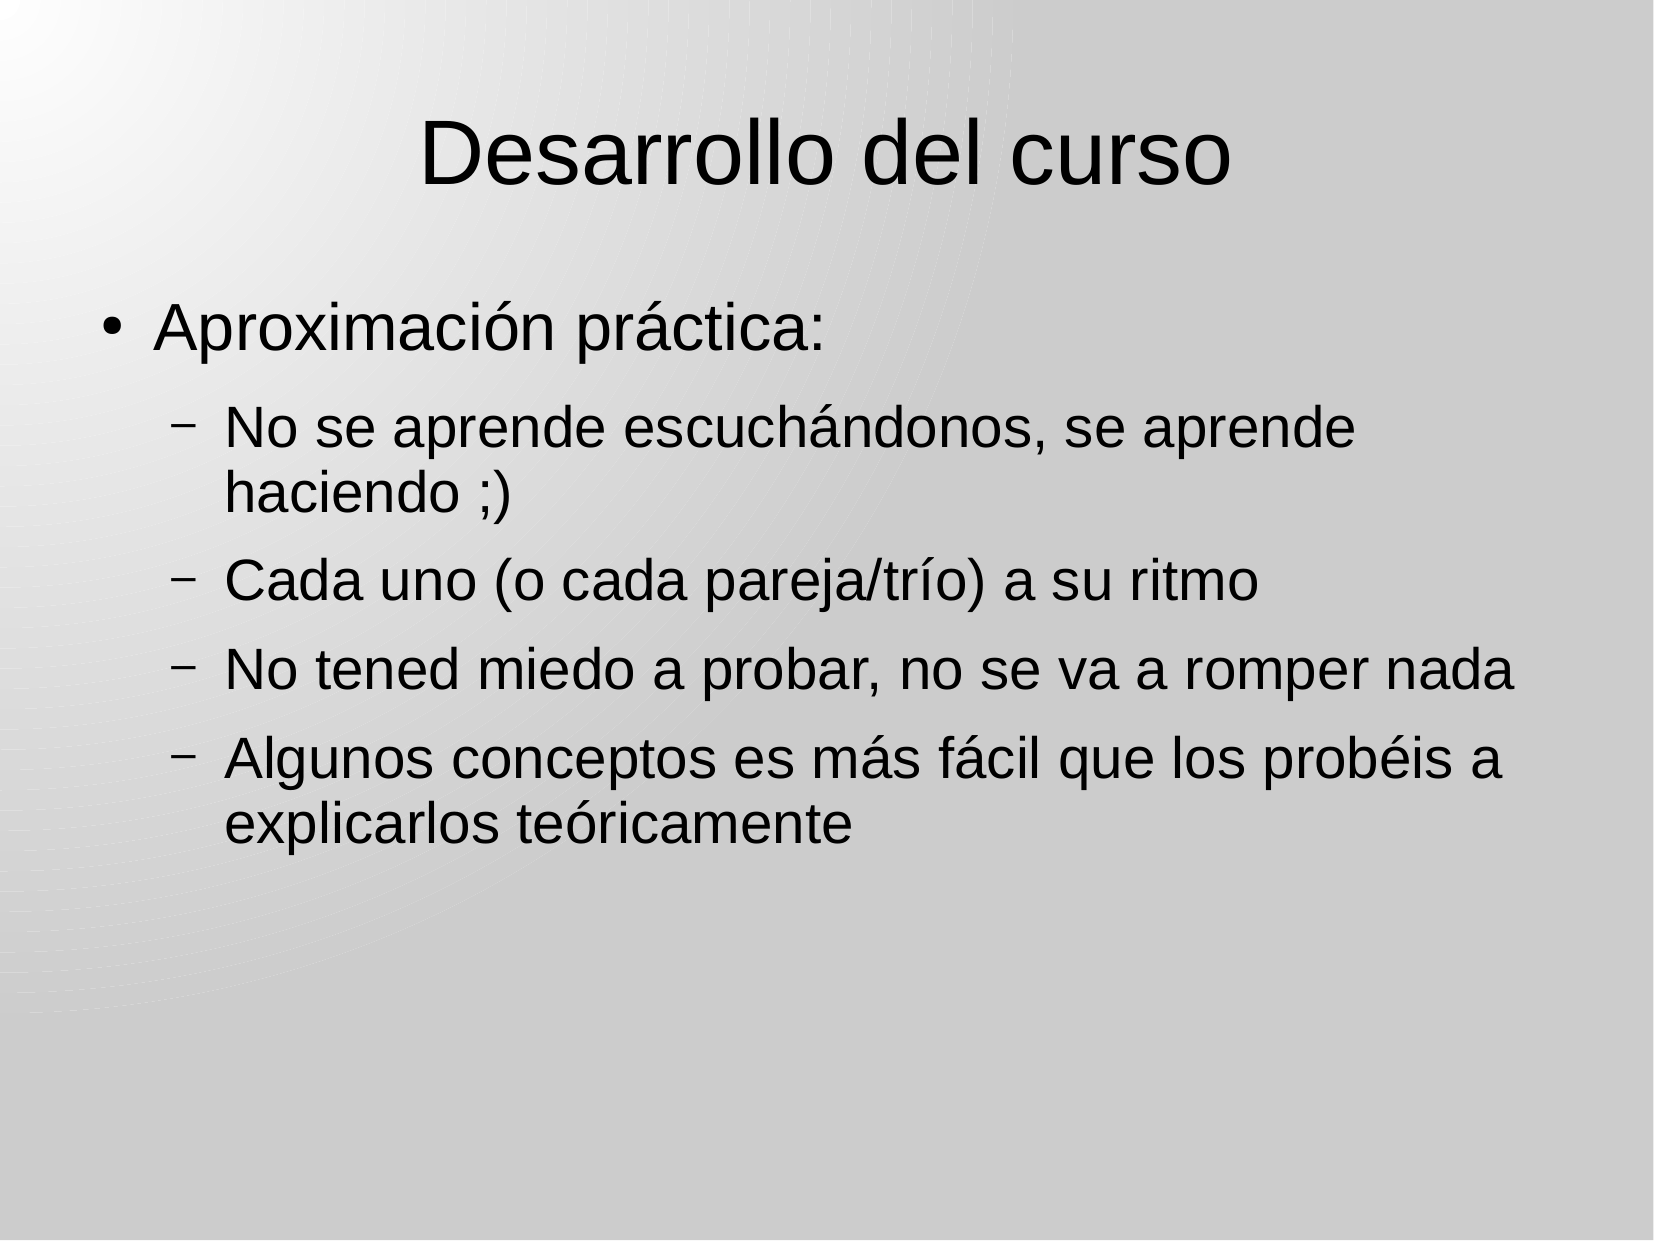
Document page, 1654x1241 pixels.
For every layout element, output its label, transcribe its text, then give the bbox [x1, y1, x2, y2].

title Desarrollo del curso [82, 49, 1571, 257]
list Aproximación práctica: No se aprende escuchándonos, se aprende haciendo ;) Cada uno (o cada pareja/trío) a su ritmo No tened miedo a probar, no se va a romper nada Algunos conceptos es más fácil que los probéis a explicarlos teóricamente [82, 290, 1538, 1109]
